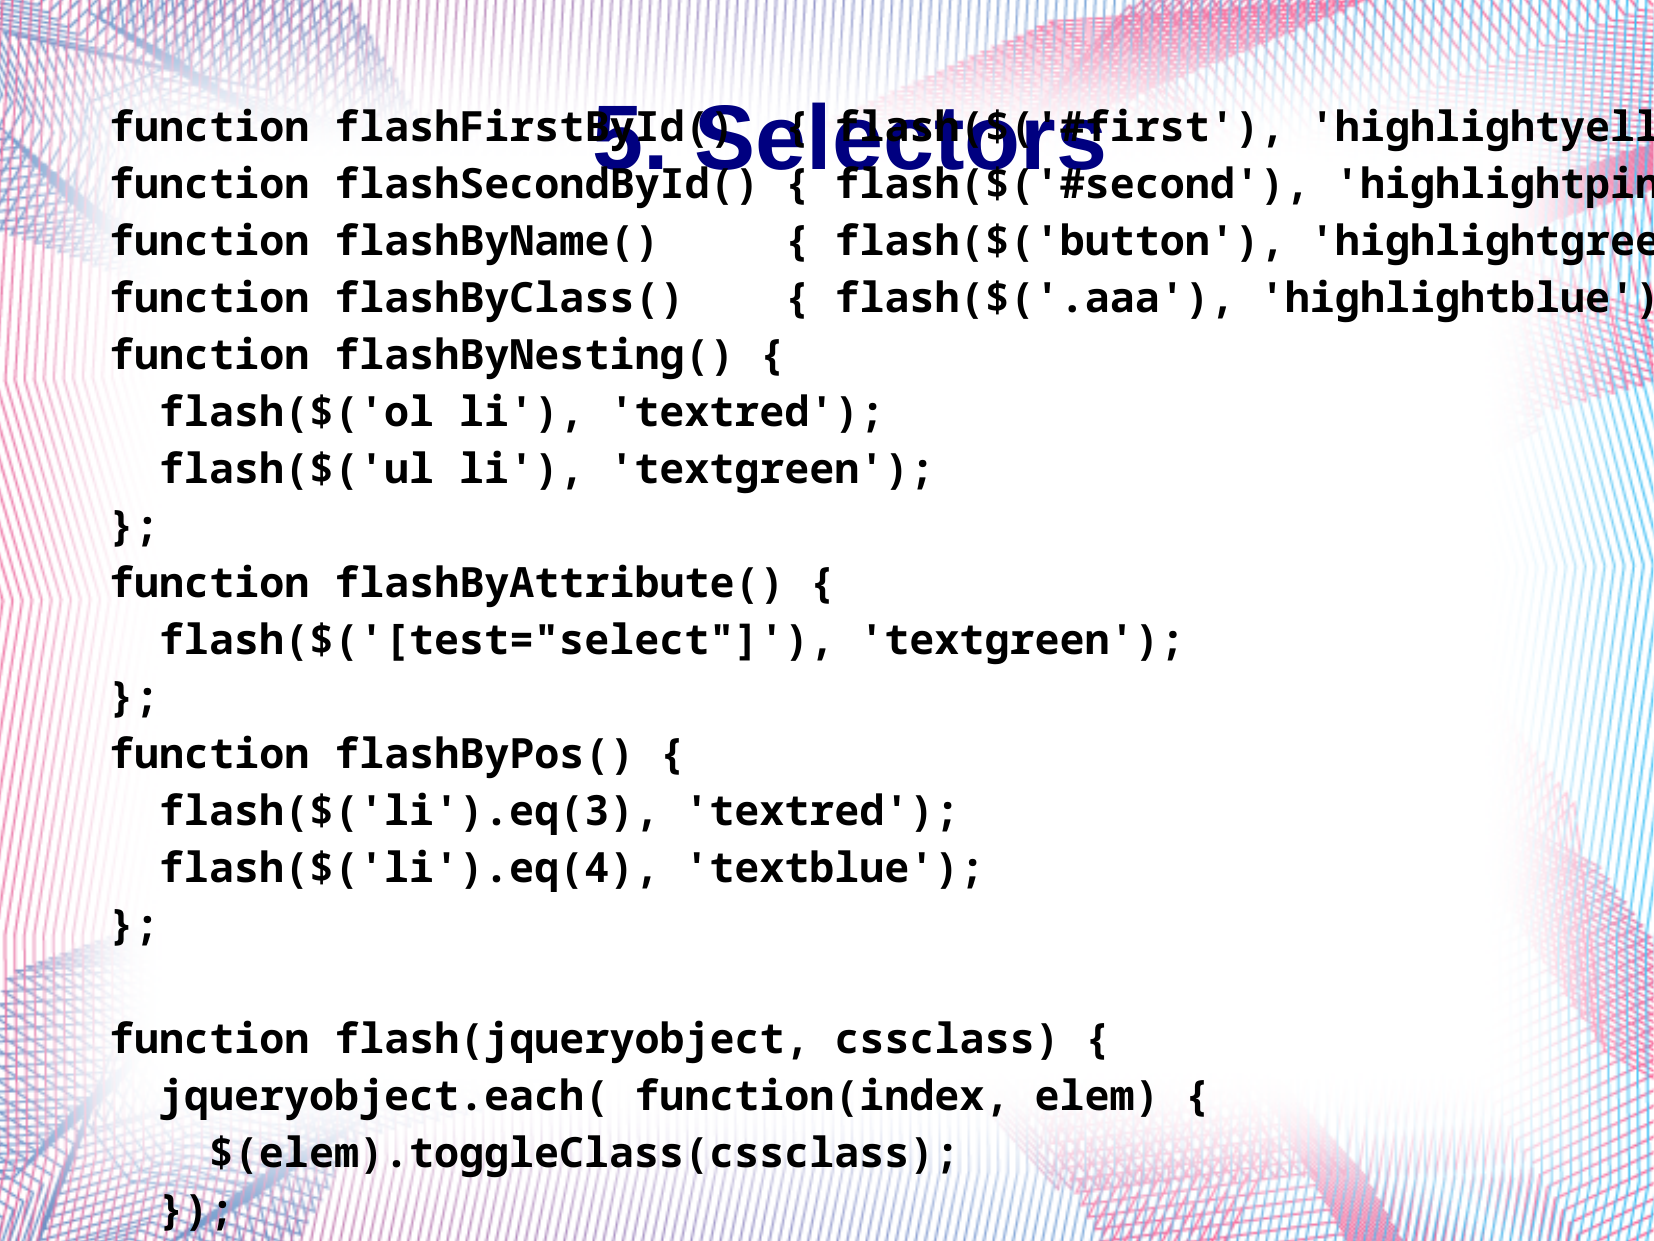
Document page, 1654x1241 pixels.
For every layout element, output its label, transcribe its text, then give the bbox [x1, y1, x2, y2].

picture [0, 0, 1654, 1241]
text_box function flashFirstById() { flash($('#first'), 'highlightyellow'); }; function flashSecondById() { flash($('#second'), 'highlightpink'); }; function flashByName() { flash($('button'), 'highlightgreen'); }; function flashByClass() { flash($('.aaa'), 'highlightblue'); }; function flashByNesting() { flash($('ol li'), 'textred'); flash($('ul li'), 'textgreen'); }; function flashByAttribute() { flash($('[test="select"]'), 'textgreen'); }; function flashByPos() { flash($('li').eq(3), 'textred'); flash($('li').eq(4), 'textblue'); }; function flash(jqueryobject, cssclass) { jqueryobject.each( function(index, elem) { $(elem).toggleClass(cssclass); }); }; [59, 204, 1654, 1187]
title 5. Selectors [106, 41, 1595, 204]
picture [1595, 180, 1602, 193]
